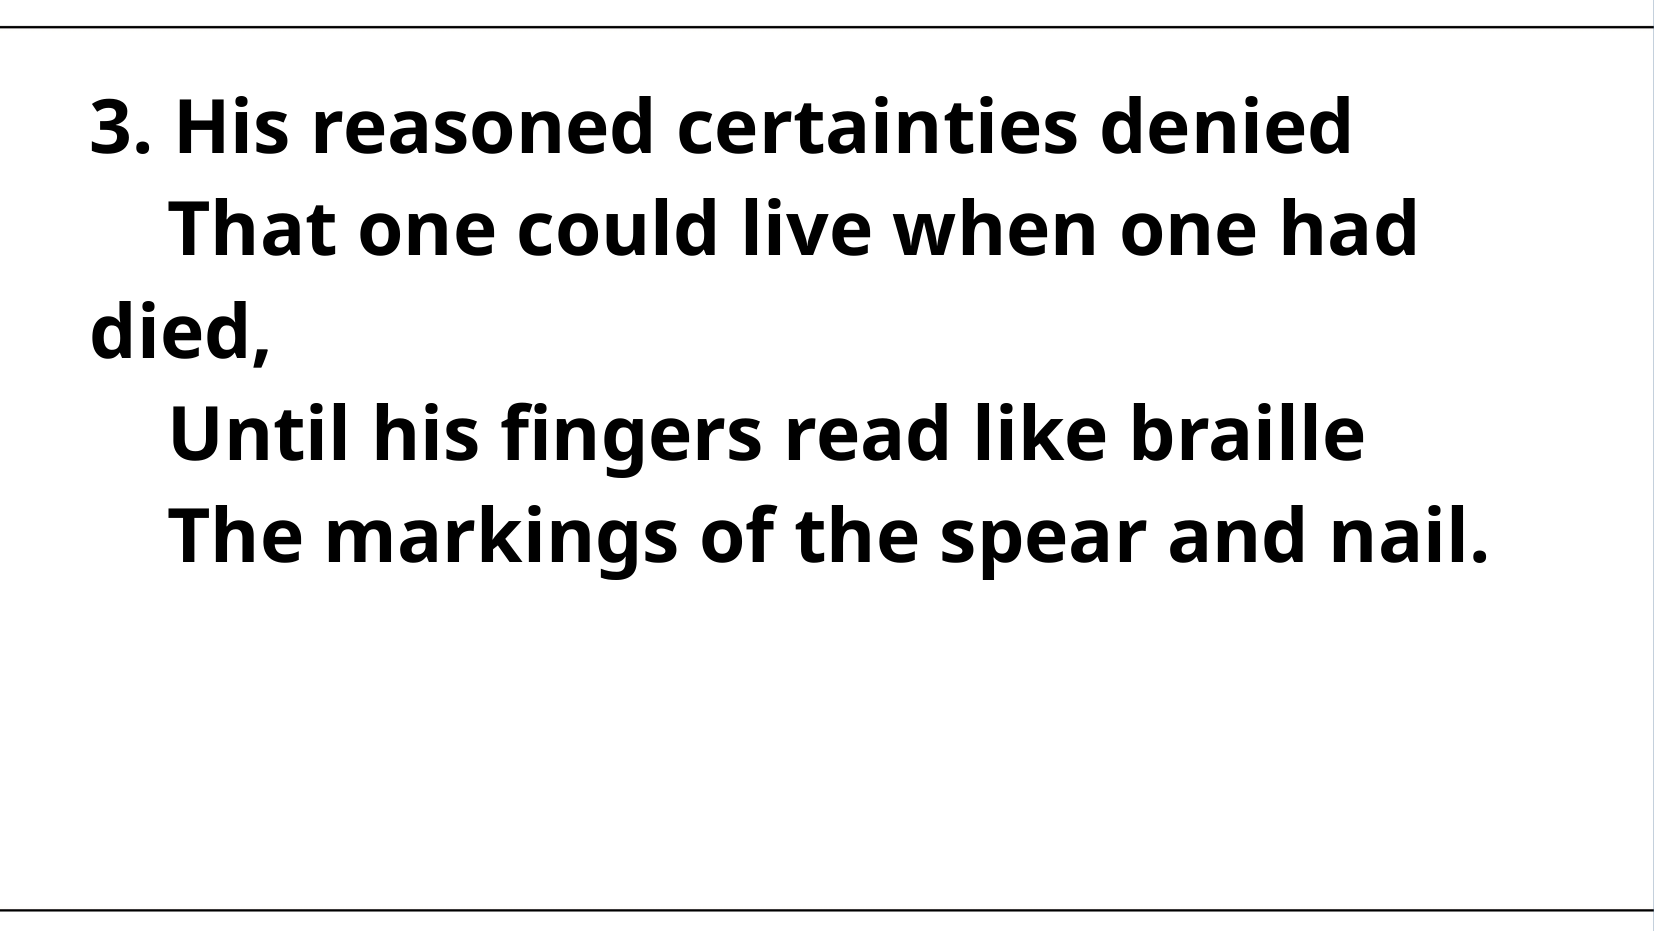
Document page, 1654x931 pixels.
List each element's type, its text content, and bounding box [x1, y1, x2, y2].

text_box 3. His reasoned certainties denied That one could live when one had died, Until his fingers read like braille The markings of the spear and nail. [75, 65, 1576, 481]
picture [0, 0, 1654, 931]
